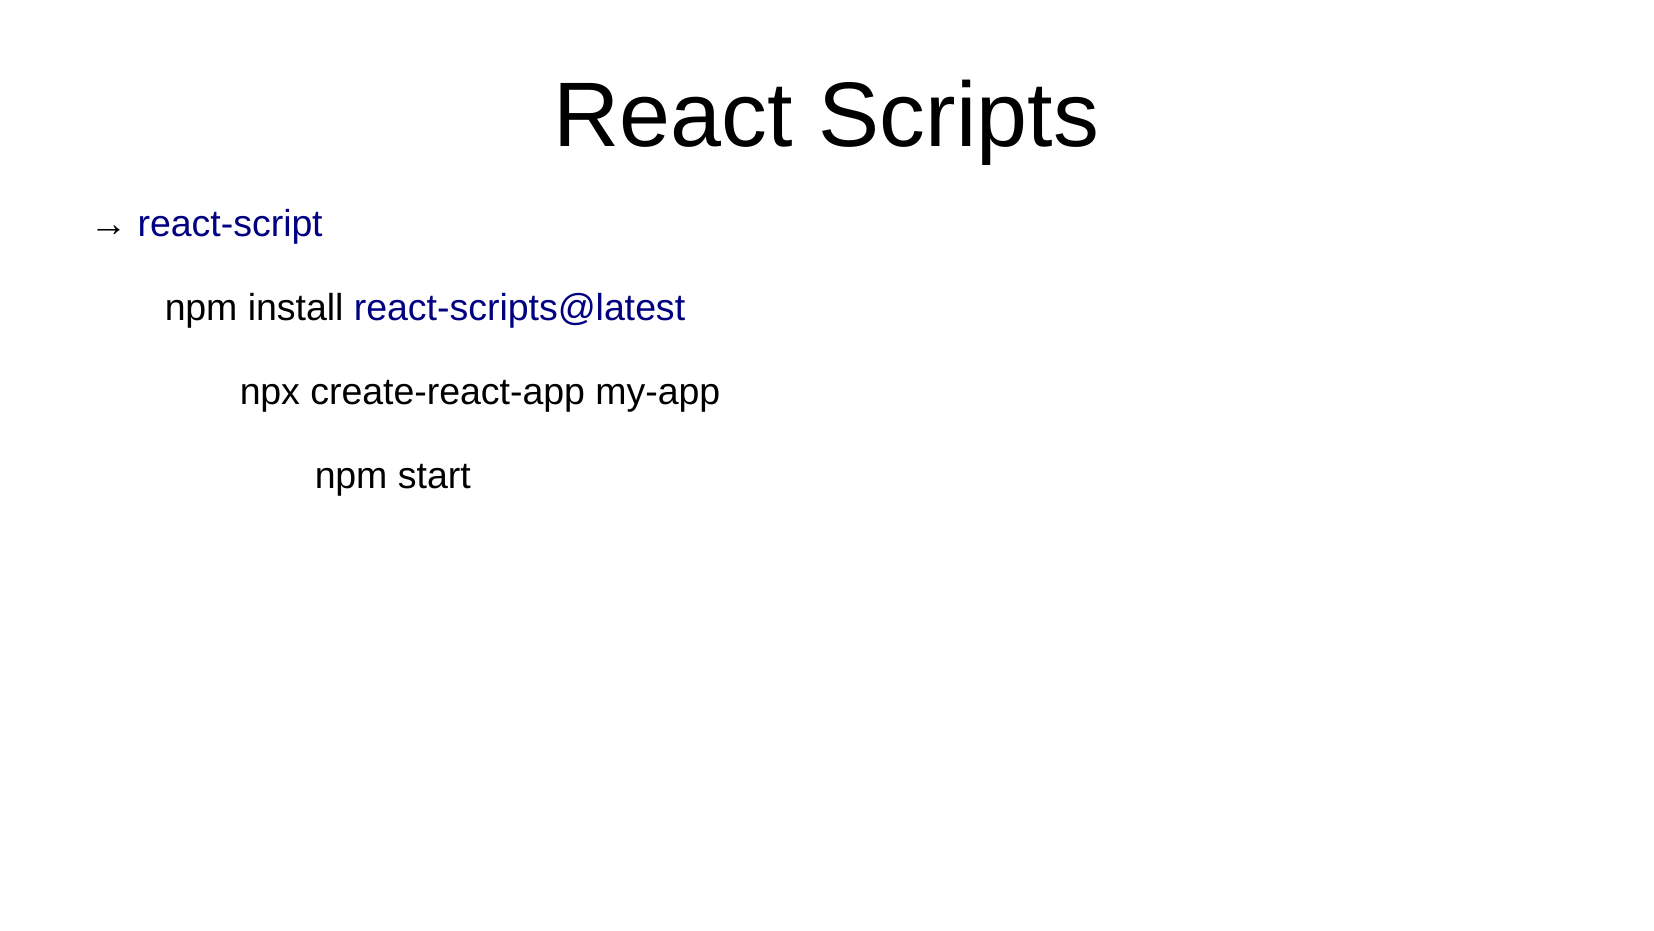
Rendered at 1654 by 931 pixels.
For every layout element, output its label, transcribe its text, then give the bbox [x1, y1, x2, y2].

title React Scripts [82, 37, 1571, 193]
text_box → react-script npm install react-scripts@latest npx create-react-app my-app npm start [75, 195, 1606, 630]
